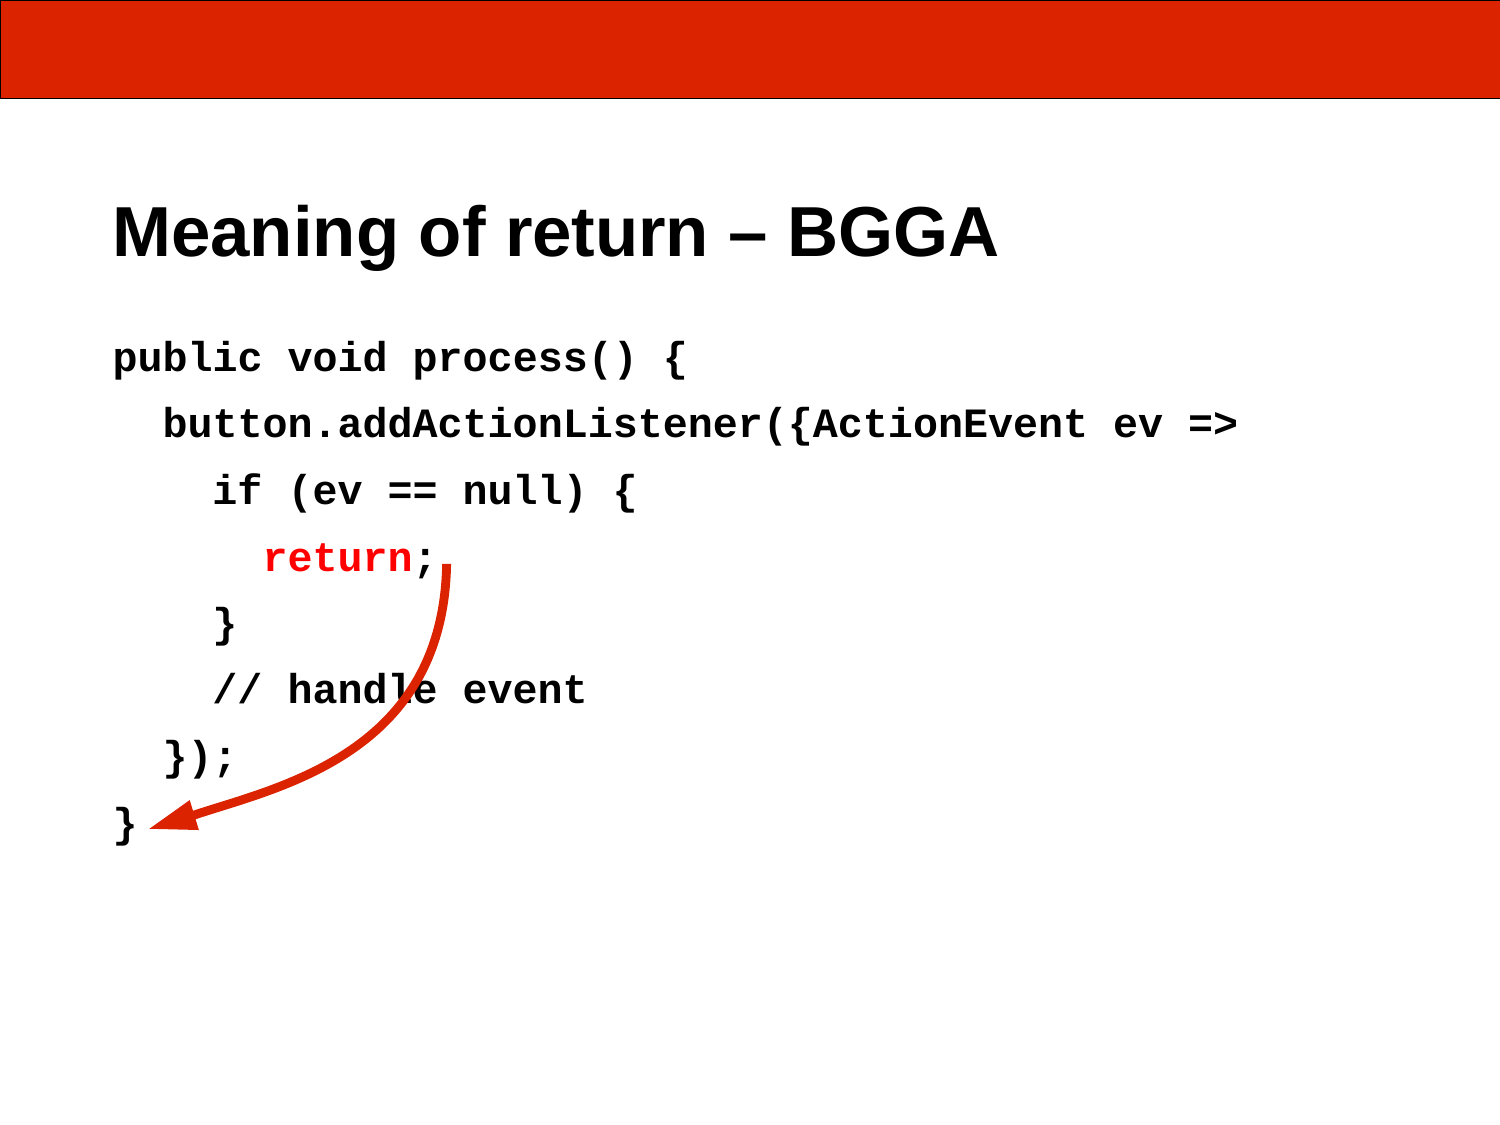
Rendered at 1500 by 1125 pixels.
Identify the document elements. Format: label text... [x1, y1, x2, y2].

title Meaning of return – BGGA [112, 119, 1417, 271]
list public void process() { button.addActionListener({ActionEvent ev => if (ev == null) { return; } // handle event }); } [112, 337, 1475, 1030]
